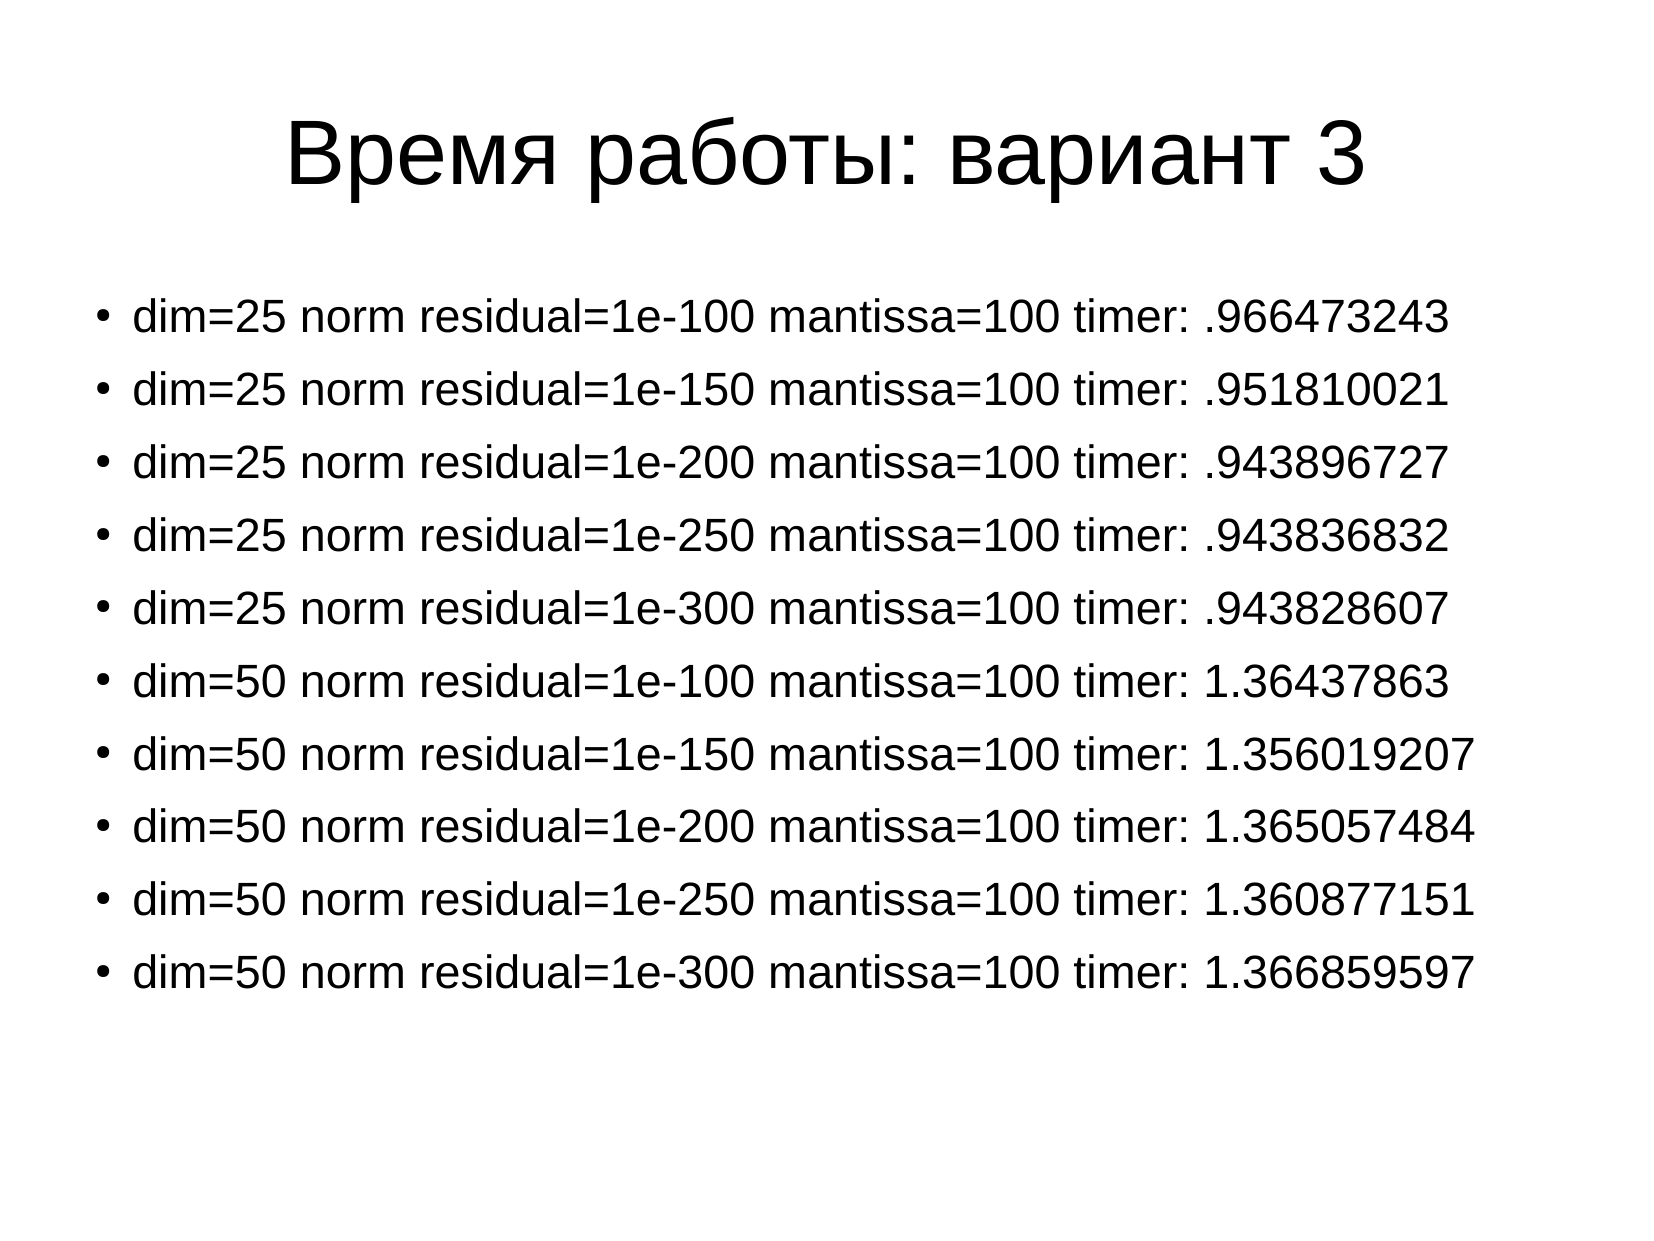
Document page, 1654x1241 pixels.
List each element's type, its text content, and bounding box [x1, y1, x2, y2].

list dim=25 norm residual=1e-100 mantissa=100 timer: .966473243 dim=25 norm residual=1e-150 mantissa=100 timer: .951810021 dim=25 norm residual=1e-200 mantissa=100 timer: .943896727 dim=25 norm residual=1e-250 mantissa=100 timer: .943836832 dim=25 norm residual=1e-300 mantissa=100 timer: .943828607 dim=50 norm residual=1e-100 mantissa=100 timer: 1.36437863 dim=50 norm residual=1e-150 mantissa=100 timer: 1.356019207 dim=50 norm residual=1e-200 mantissa=100 timer: 1.365057484 dim=50 norm residual=1e-250 mantissa=100 timer: 1.360877151 dim=50 norm residual=1e-300 mantissa=100 timer: 1.366859597 [82, 290, 1571, 1010]
title Время работы: вариант 3 [82, 49, 1571, 257]
